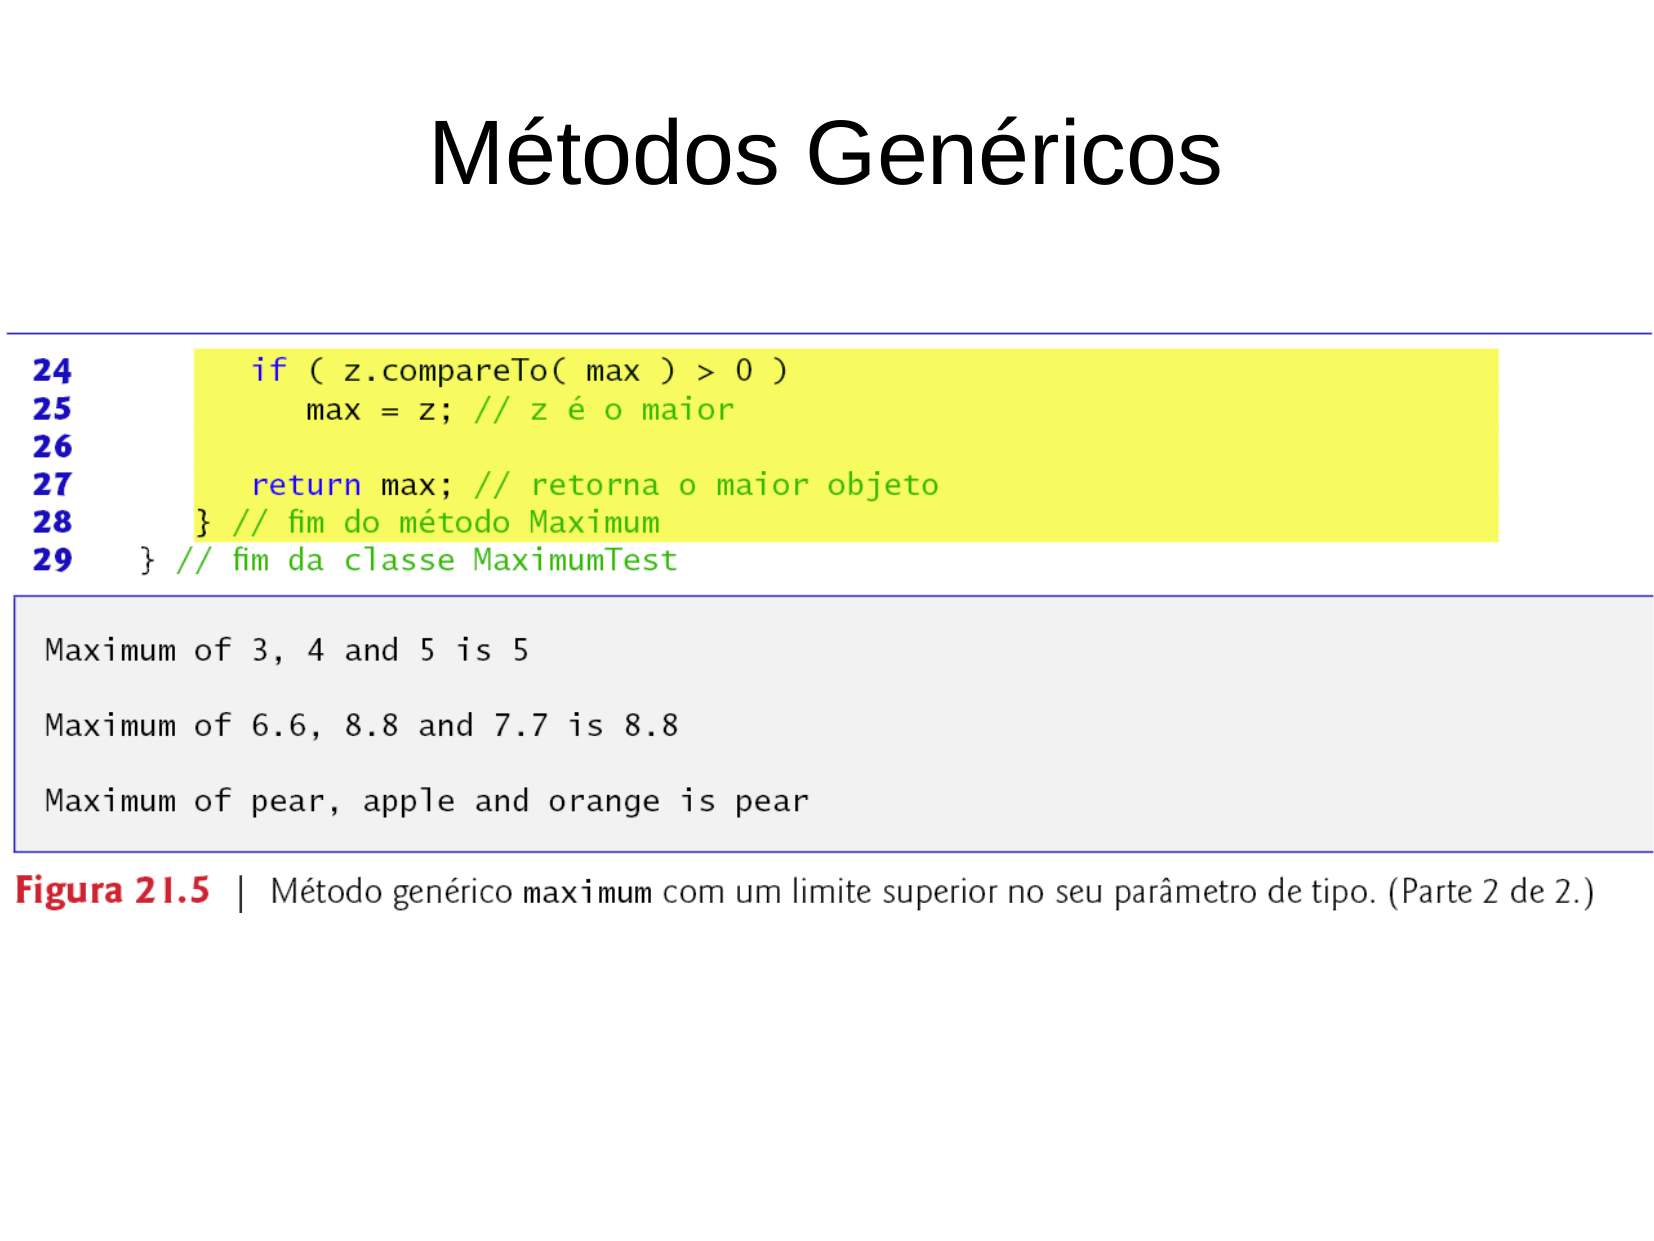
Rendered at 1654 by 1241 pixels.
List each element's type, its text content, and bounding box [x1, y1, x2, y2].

picture [6, 332, 1654, 913]
title Métodos Genéricos [82, 49, 1571, 257]
